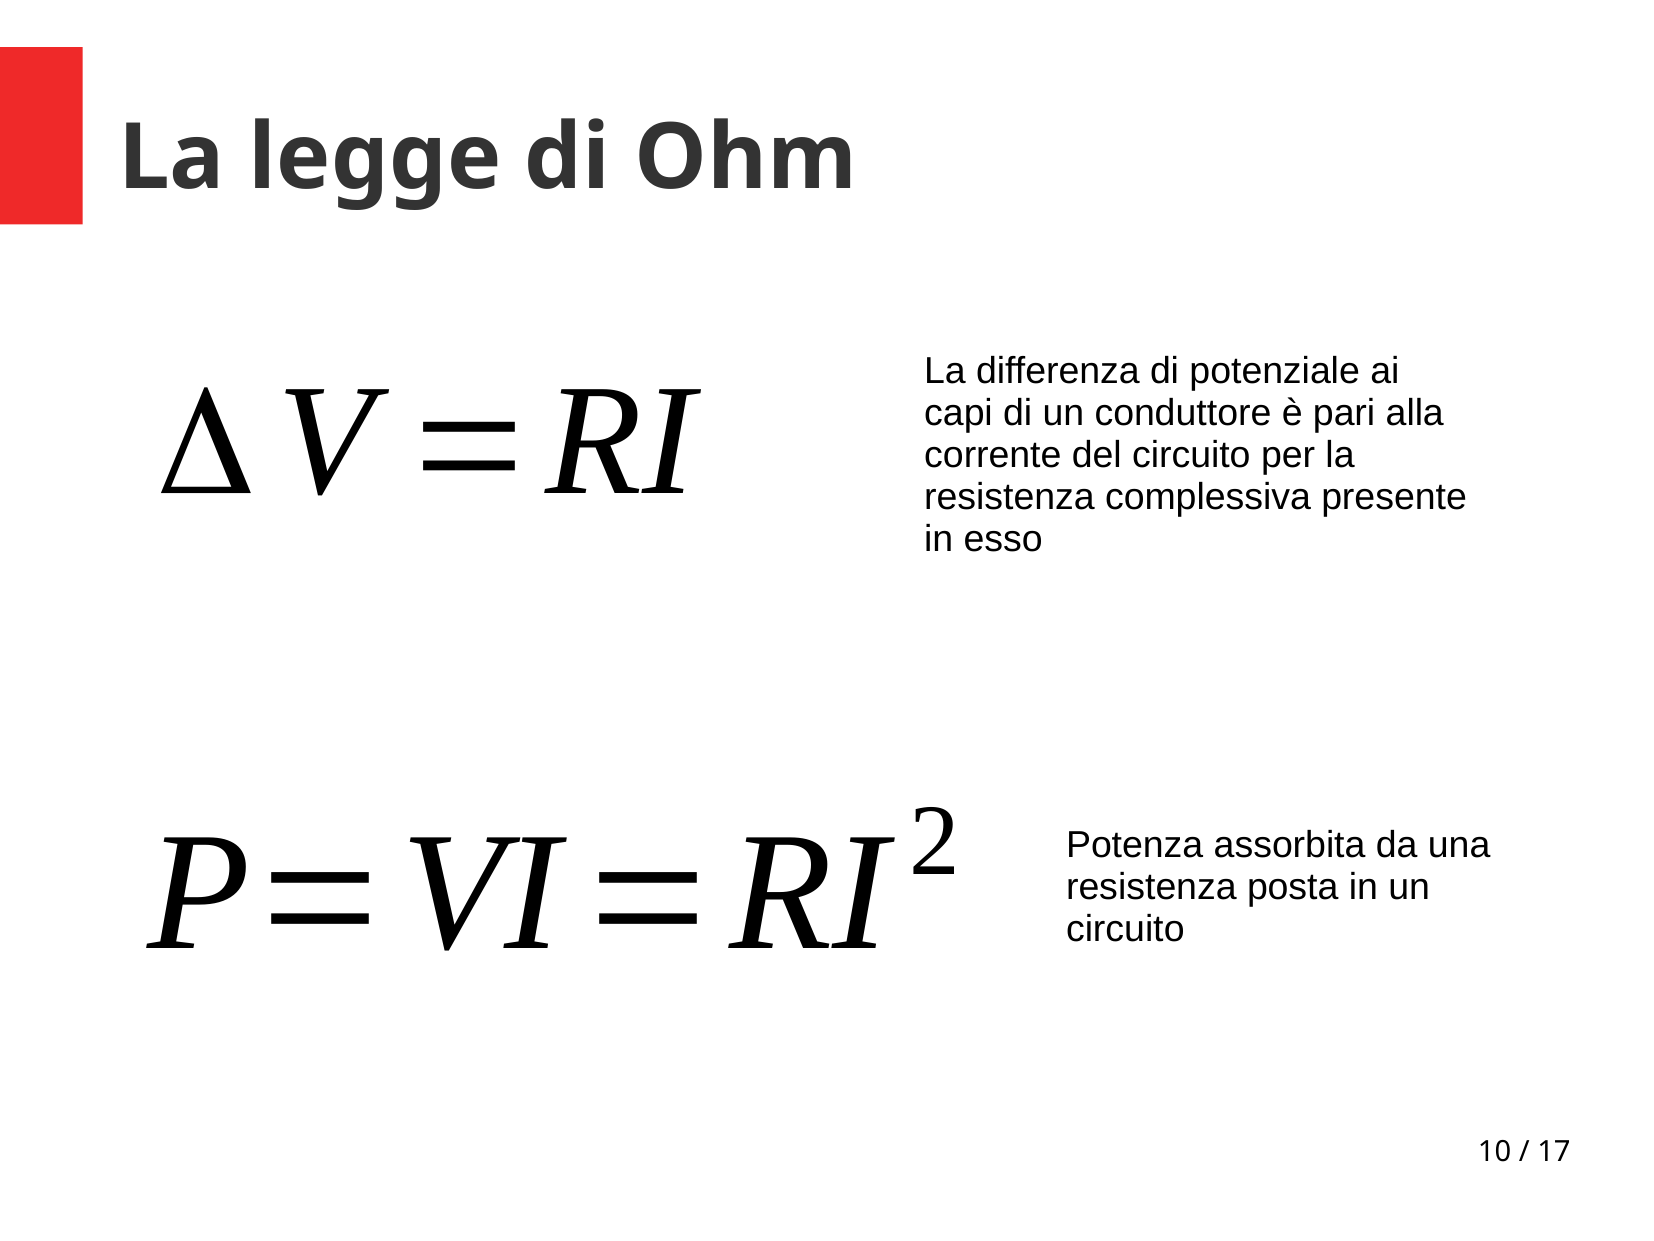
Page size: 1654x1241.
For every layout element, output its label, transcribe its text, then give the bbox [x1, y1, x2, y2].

text_box Potenza assorbita da una resistenza posta in un circuito [1051, 815, 1571, 957]
title La legge di Ohm [118, 49, 1571, 257]
chart [118, 354, 749, 532]
text_box La differenza di potenziale ai capi di un conduttore è pari alla corrente del circuito per la resistenza complessiva presente in esso [909, 342, 1489, 567]
chart [94, 779, 996, 991]
